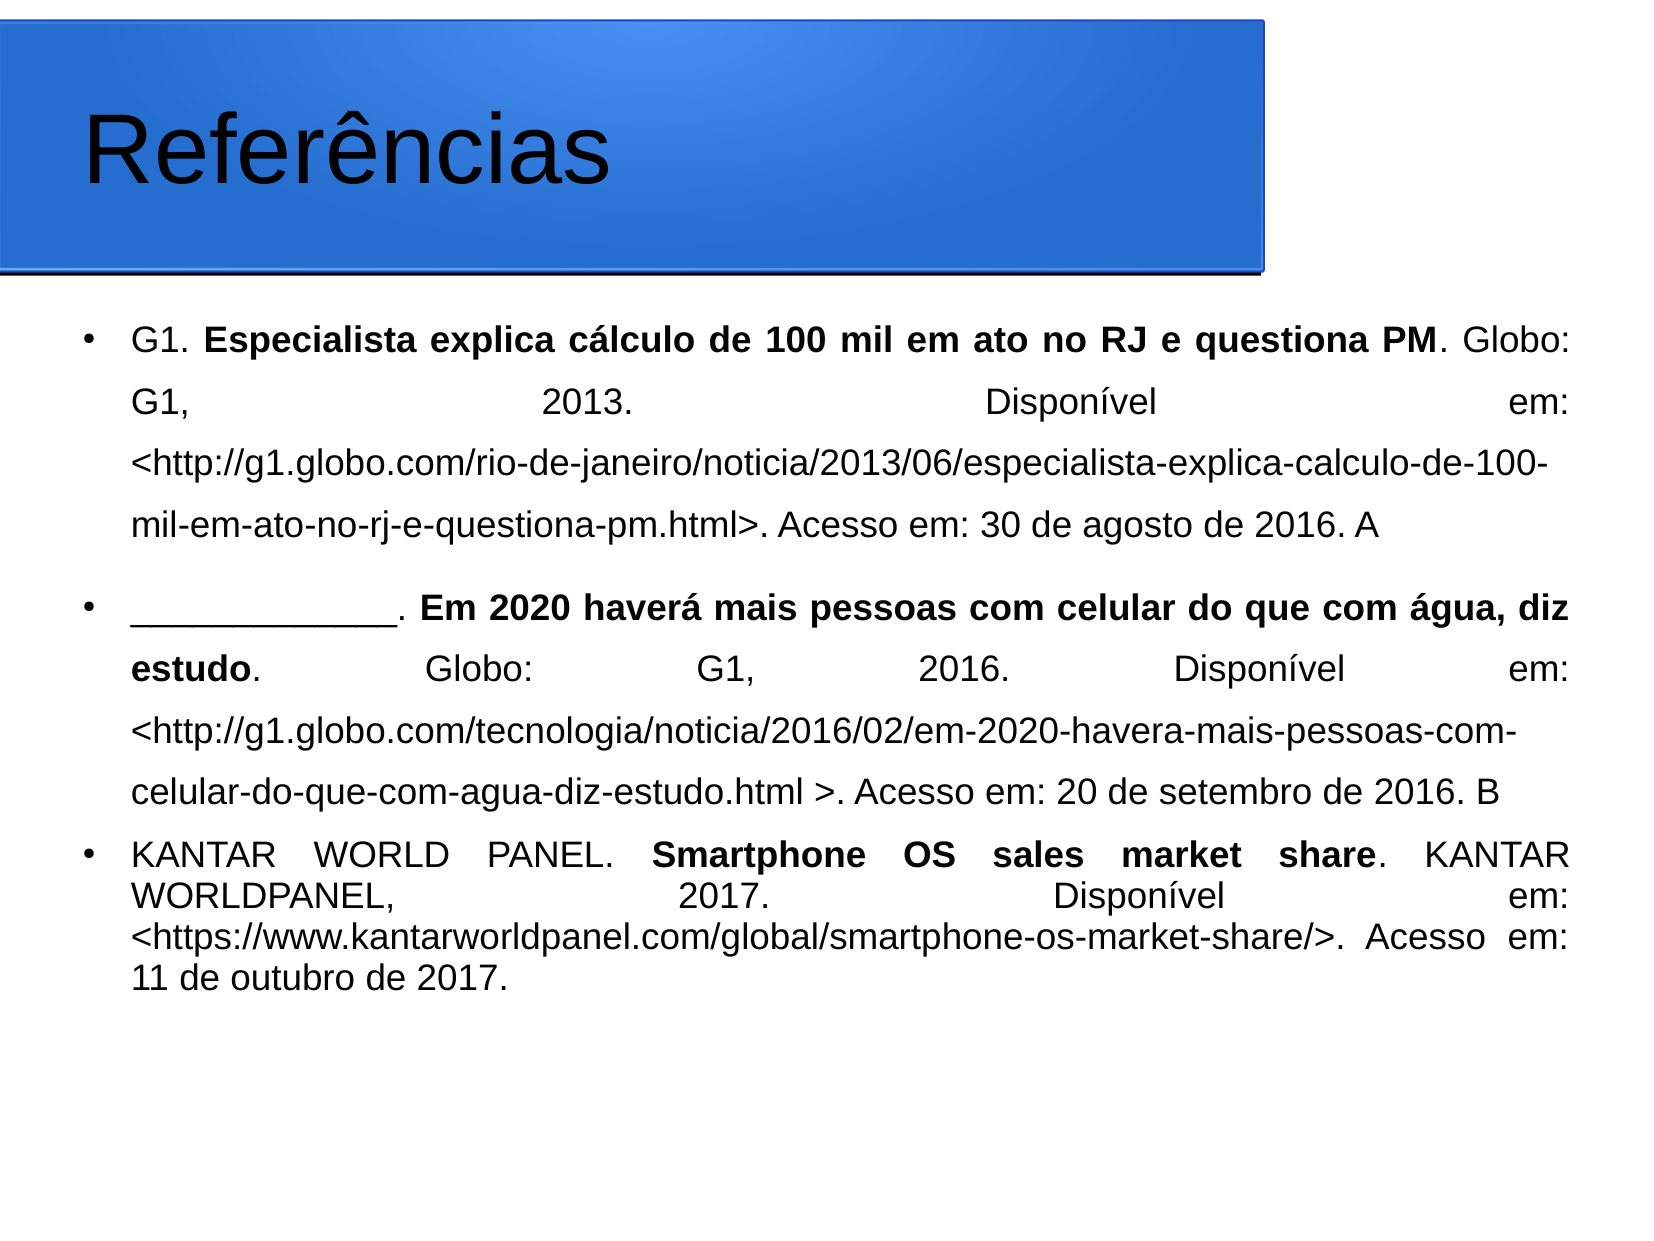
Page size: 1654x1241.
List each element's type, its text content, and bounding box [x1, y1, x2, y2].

title Referências [82, 47, 1235, 252]
list G1. Especialista explica cálculo de 100 mil em ato no RJ e questiona PM. Globo: G1, 2013. Disponível em: <http://g1.globo.com/rio-de-janeiro/noticia/2013/06/especialista-explica-calculo-de-100-mil-em-ato-no-rj-e-questiona-pm.html>. Acesso em: 30 de agosto de 2016. A _____________. Em 2020 haverá mais pessoas com celular do que com água, diz estudo. Globo: G1, 2016. Disponível em: <http://g1.globo.com/tecnologia/noticia/2016/02/em-2020-havera-mais-pessoas-com-celular-do-que-com-agua-diz-estudo.html >. Acesso em: 20 de setembro de 2016. B KANTAR WORLD PANEL. Smartphone OS sales market share. KANTAR WORLDPANEL, 2017. Disponível em: <https://www.kantarworldpanel.com/global/smartphone-os-market-share/>. Acesso em: 11 de outubro de 2017. [82, 299, 1571, 1019]
